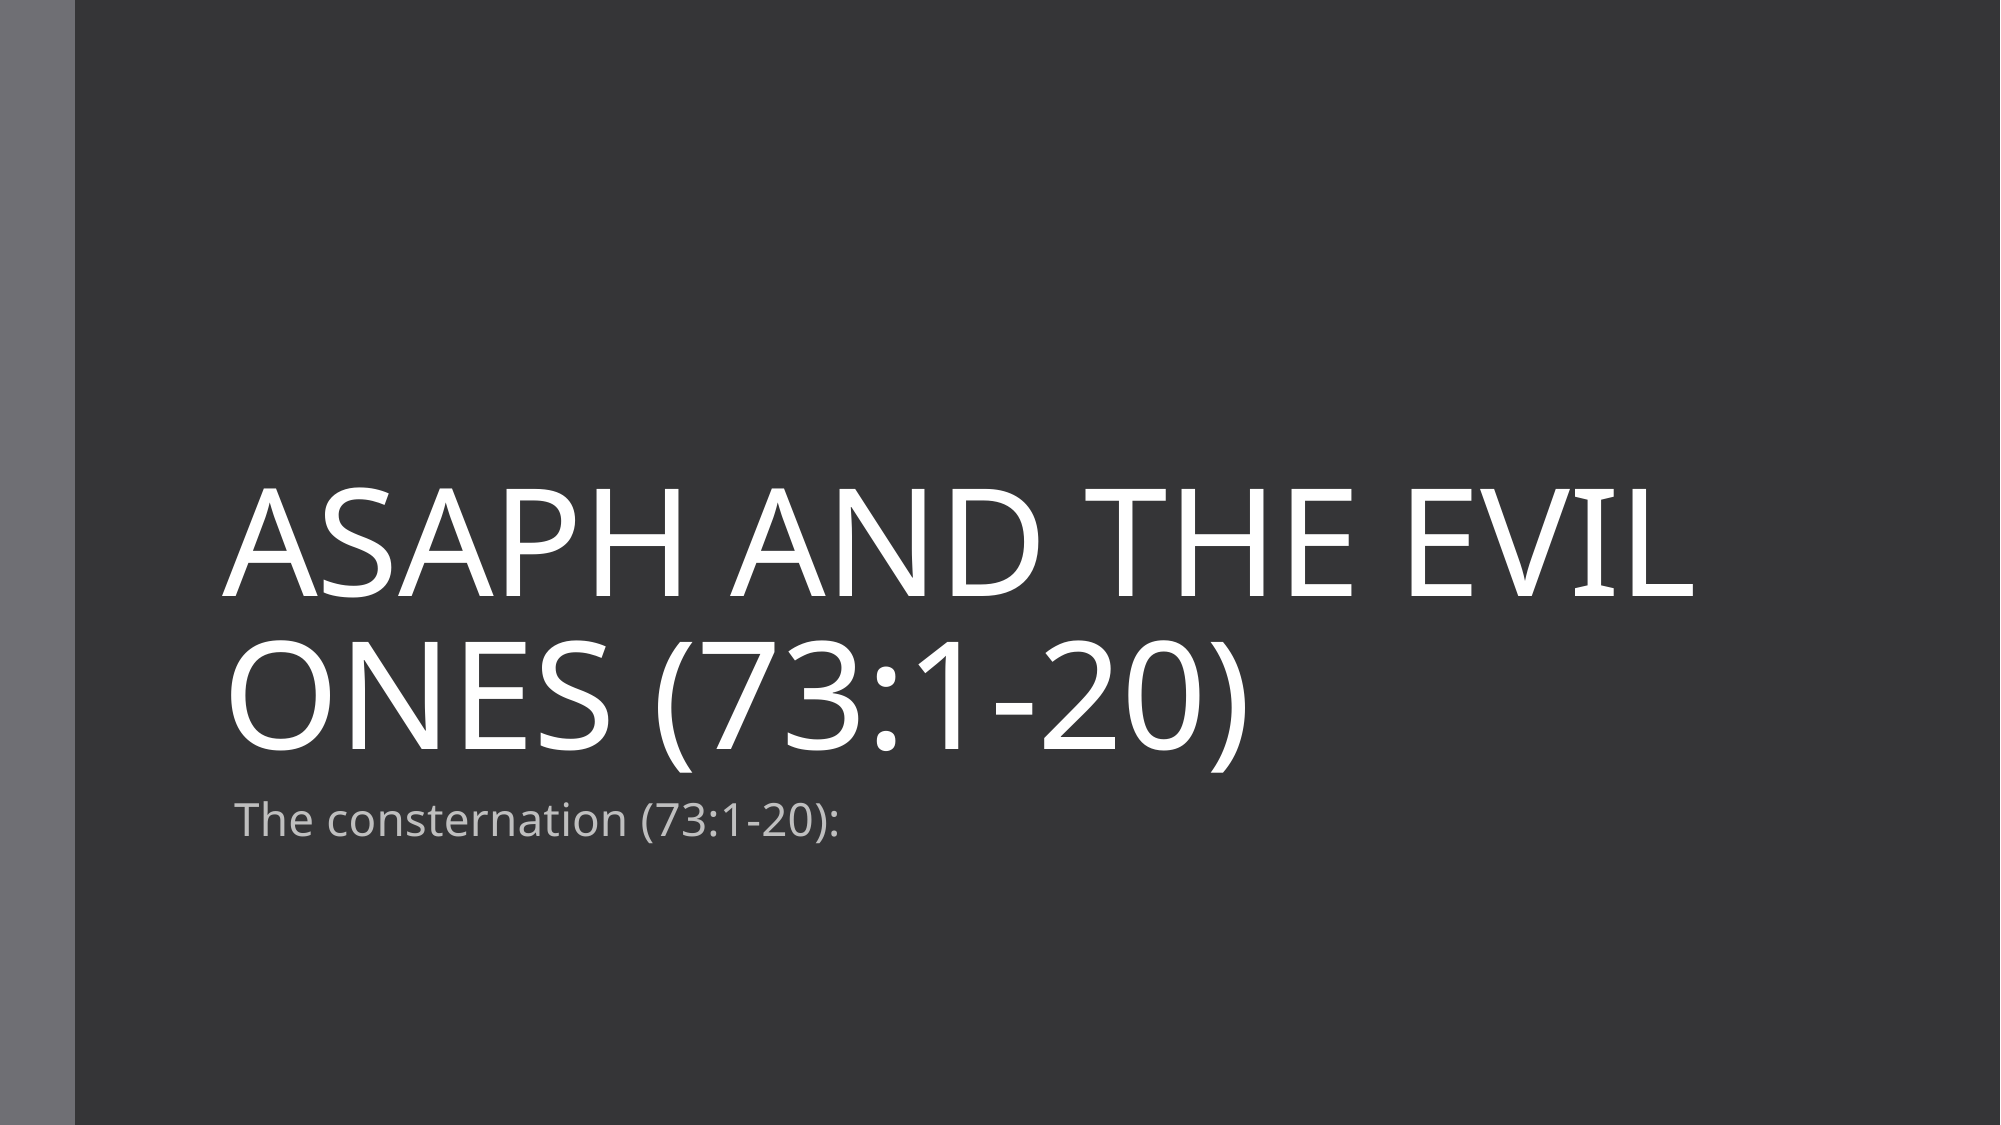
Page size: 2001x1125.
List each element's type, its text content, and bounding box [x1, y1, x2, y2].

subtitle The consternation (73:1-20): [206, 787, 1752, 1066]
title ASAPH AND THE EVIL ONES (73:1-20) [206, 124, 1752, 787]
